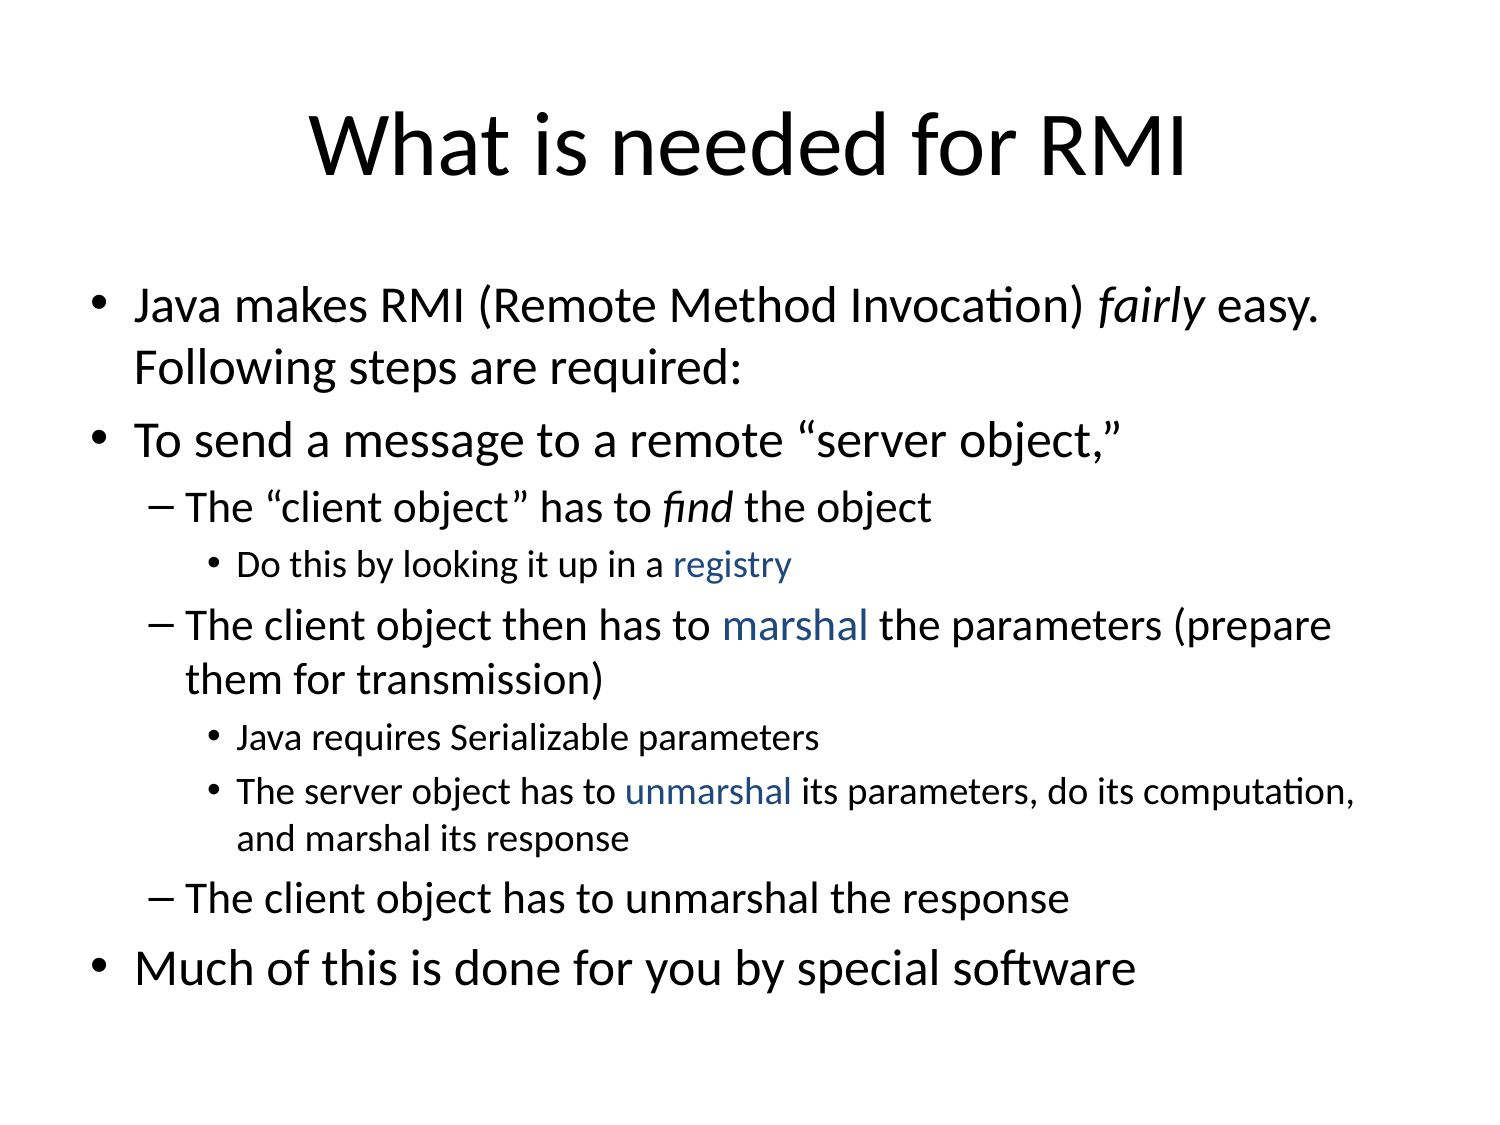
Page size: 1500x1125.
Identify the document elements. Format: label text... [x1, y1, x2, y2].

title What is needed for RMI [75, 45, 1425, 233]
list Java makes RMI (Remote Method Invocation) fairly easy. Following steps are required: To send a message to a remote “server object,” The “client object” has to find the object Do this by looking it up in a registry The client object then has to marshal the parameters (prepare them for transmission) Java requires Serializable parameters The server object has to unmarshal its parameters, do its computation, and marshal its response The client object has to unmarshal the response Much of this is done for you by special software [75, 262, 1425, 1005]
